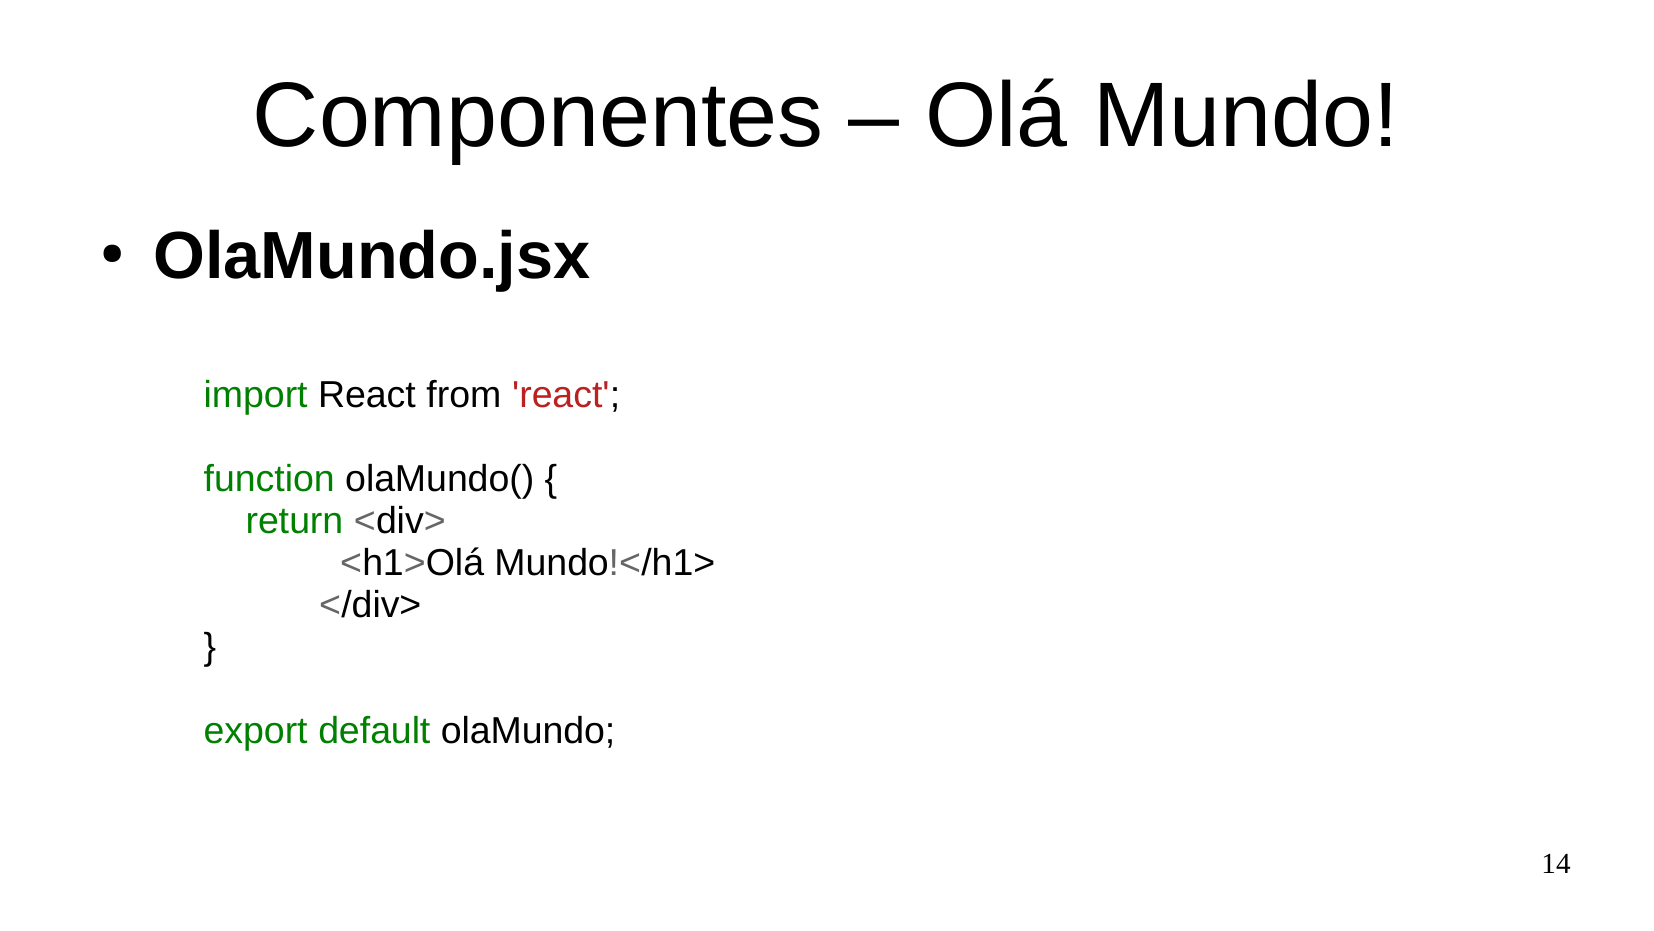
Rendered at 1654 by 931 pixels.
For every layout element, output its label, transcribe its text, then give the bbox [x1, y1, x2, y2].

list OlaMundo.jsx [82, 217, 1571, 758]
title Componentes – Olá Mundo! [82, 37, 1571, 193]
text_box import React from 'react'; function olaMundo() { return <div> <h1>Olá Mundo!</h1> </div> } export default olaMundo; [188, 366, 1347, 759]
